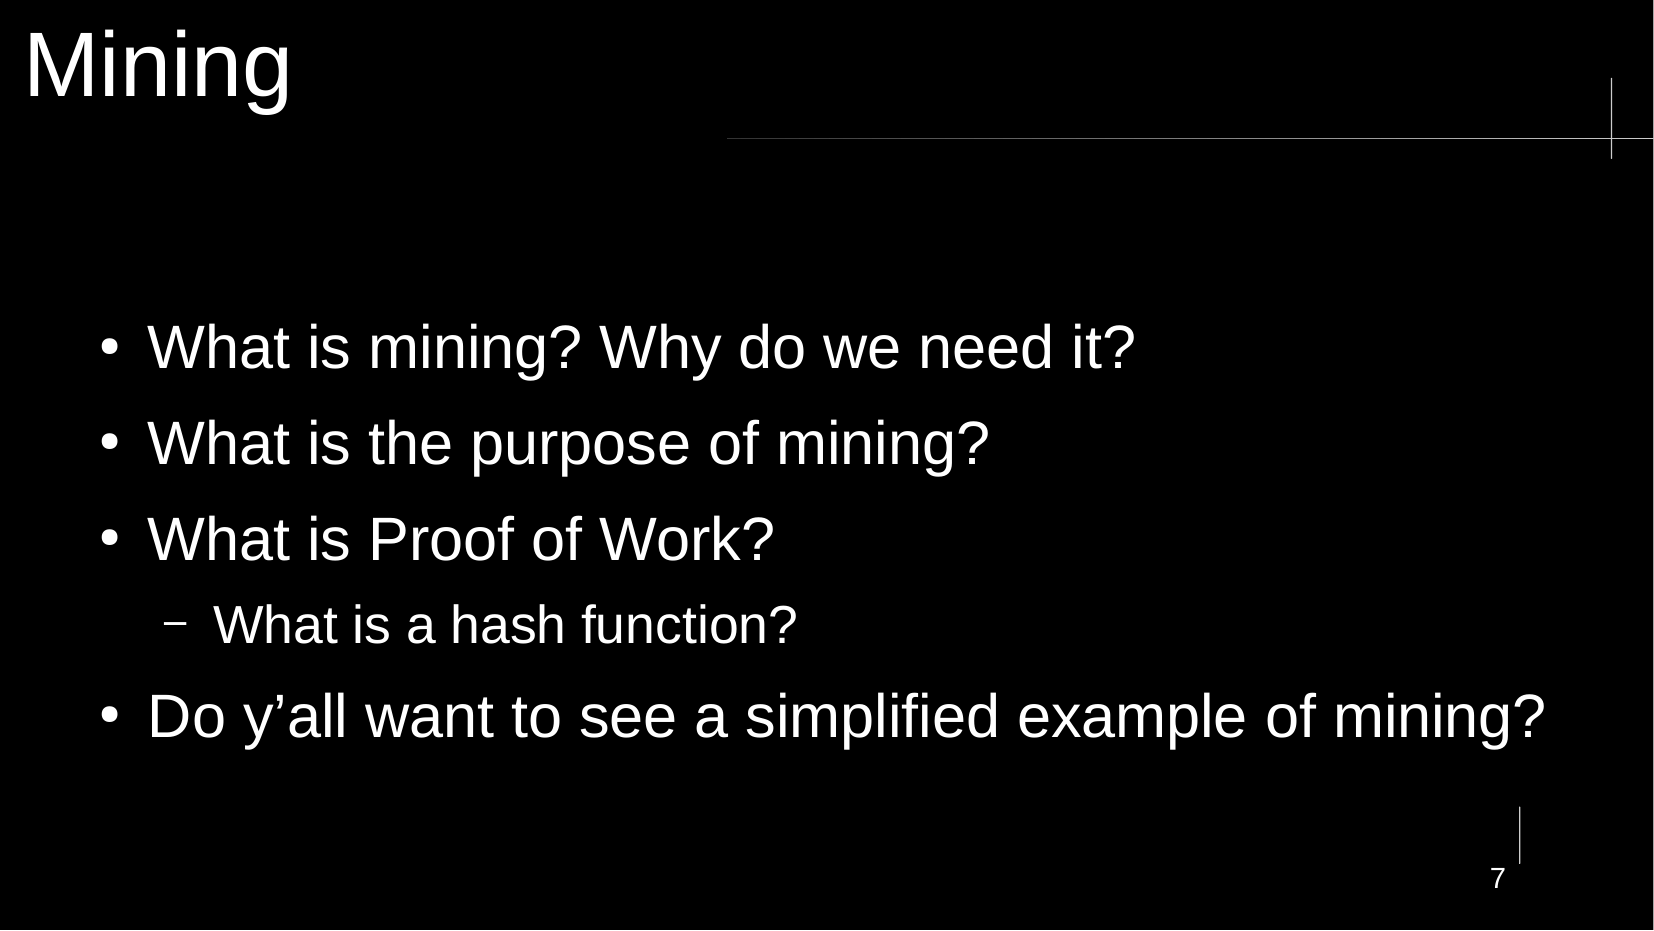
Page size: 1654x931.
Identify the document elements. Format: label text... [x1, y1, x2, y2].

list What is mining? Why do we need it? What is the purpose of mining? What is Proof of Work? What is a hash function? Do y’all want to see a simplified example of mining? [82, 217, 1571, 758]
title Mining [23, 11, 1589, 119]
